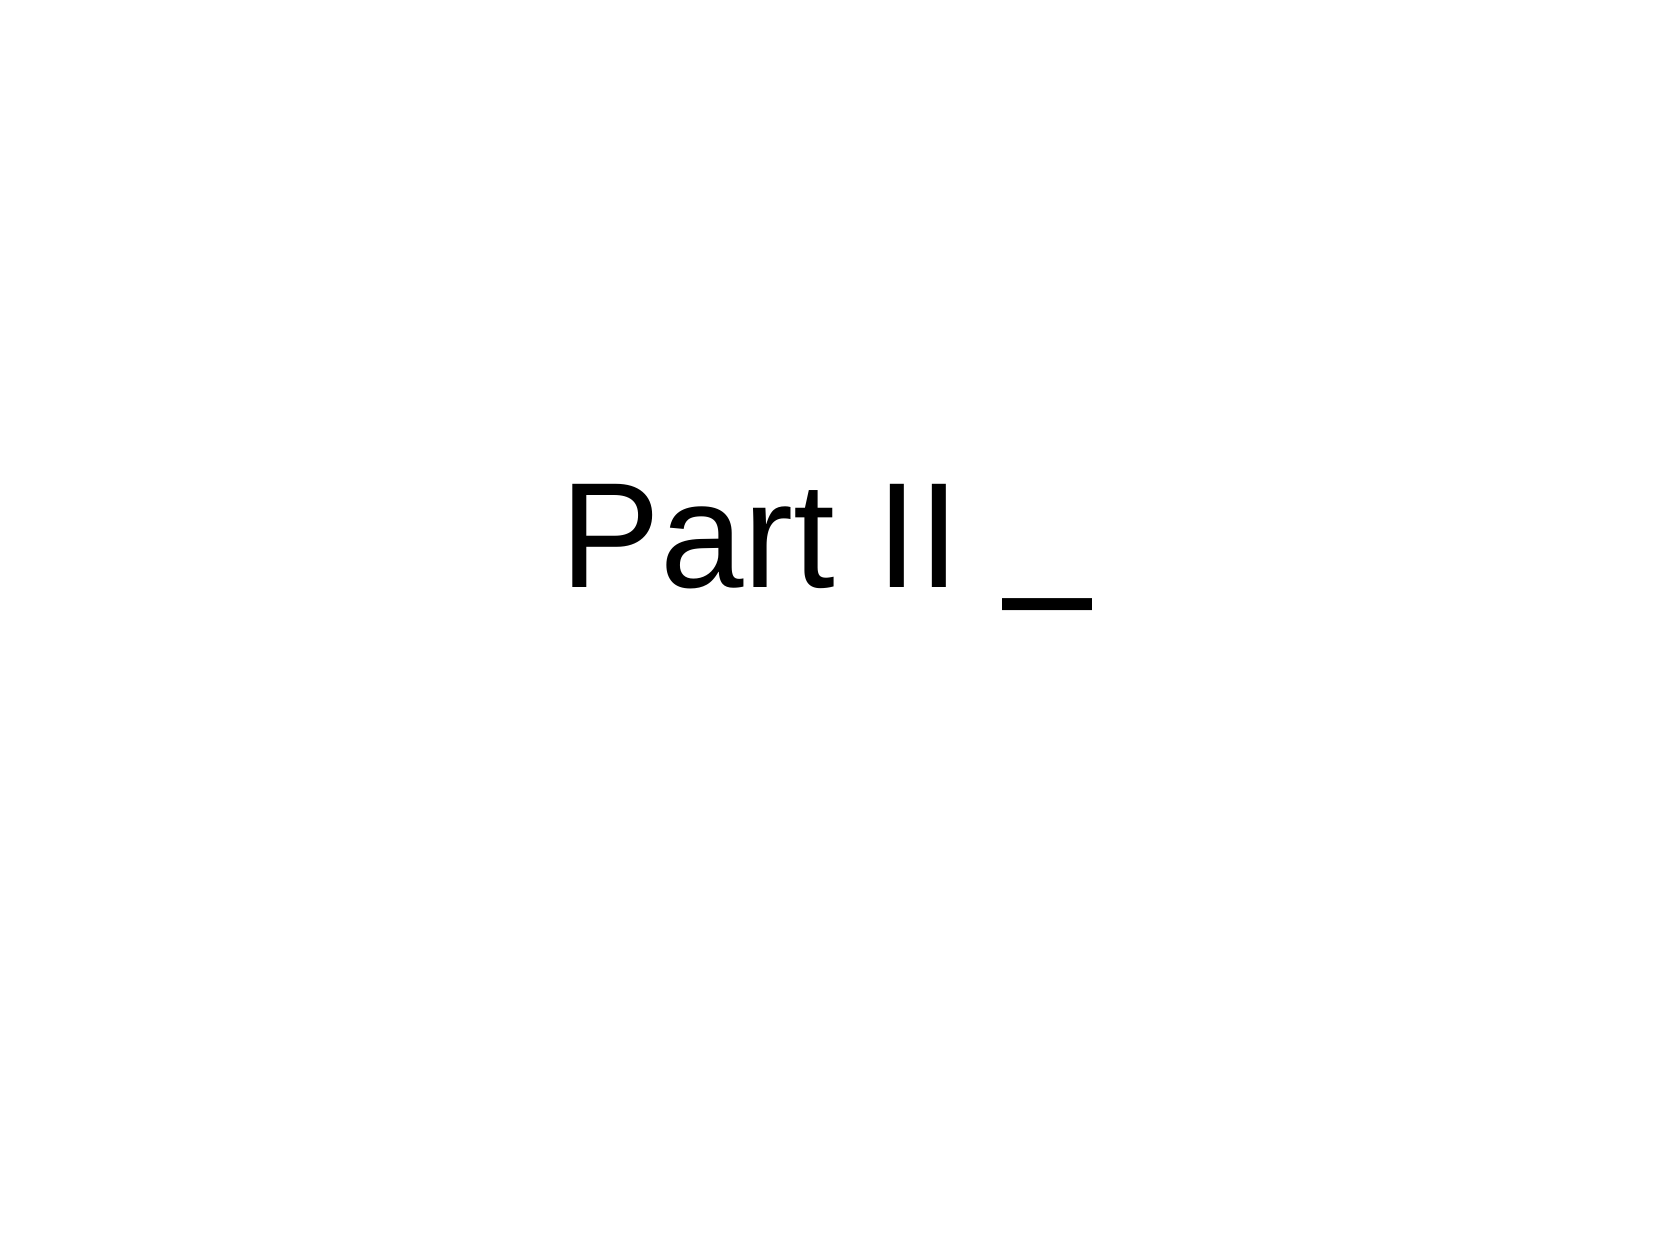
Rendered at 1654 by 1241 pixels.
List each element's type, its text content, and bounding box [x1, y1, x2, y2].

subtitle Part II _ [82, 49, 1571, 1010]
